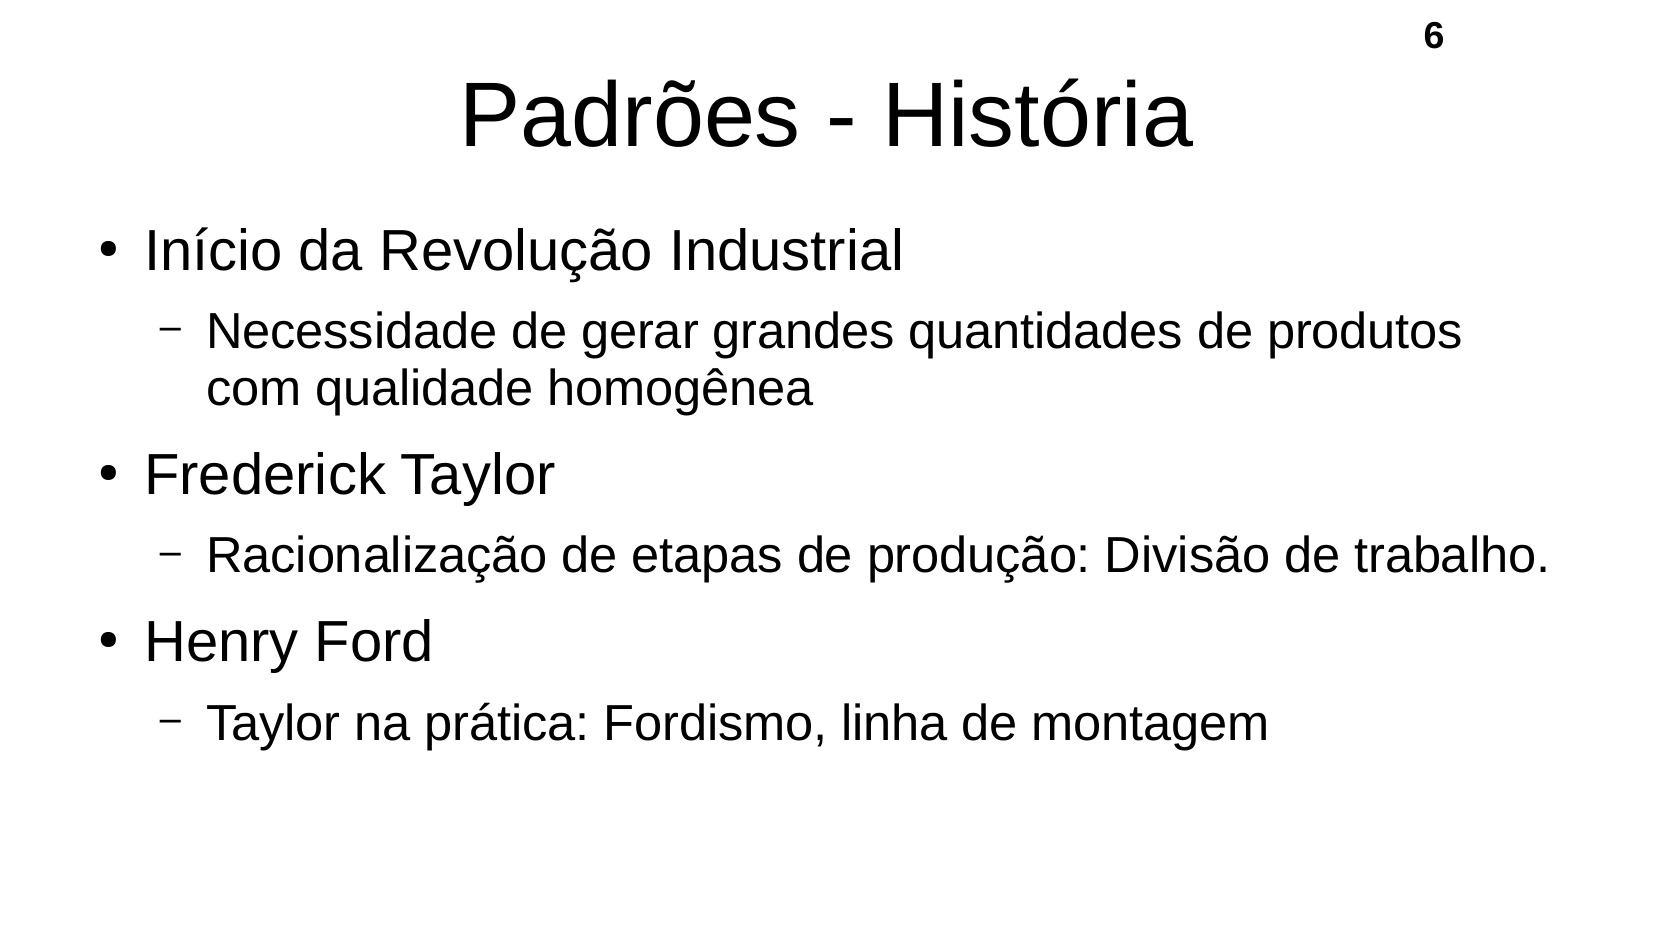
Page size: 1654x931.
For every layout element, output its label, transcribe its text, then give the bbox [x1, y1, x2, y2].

text_box <número> [1408, 0, 1654, 71]
title Padrões - História [82, 37, 1571, 193]
list Início da Revolução Industrial Necessidade de gerar grandes quantidades de produtos com qualidade homogênea Frederick Taylor Racionalização de etapas de produção: Divisão de trabalho. Henry Ford Taylor na prática: Fordismo, linha de montagem [82, 217, 1571, 758]
